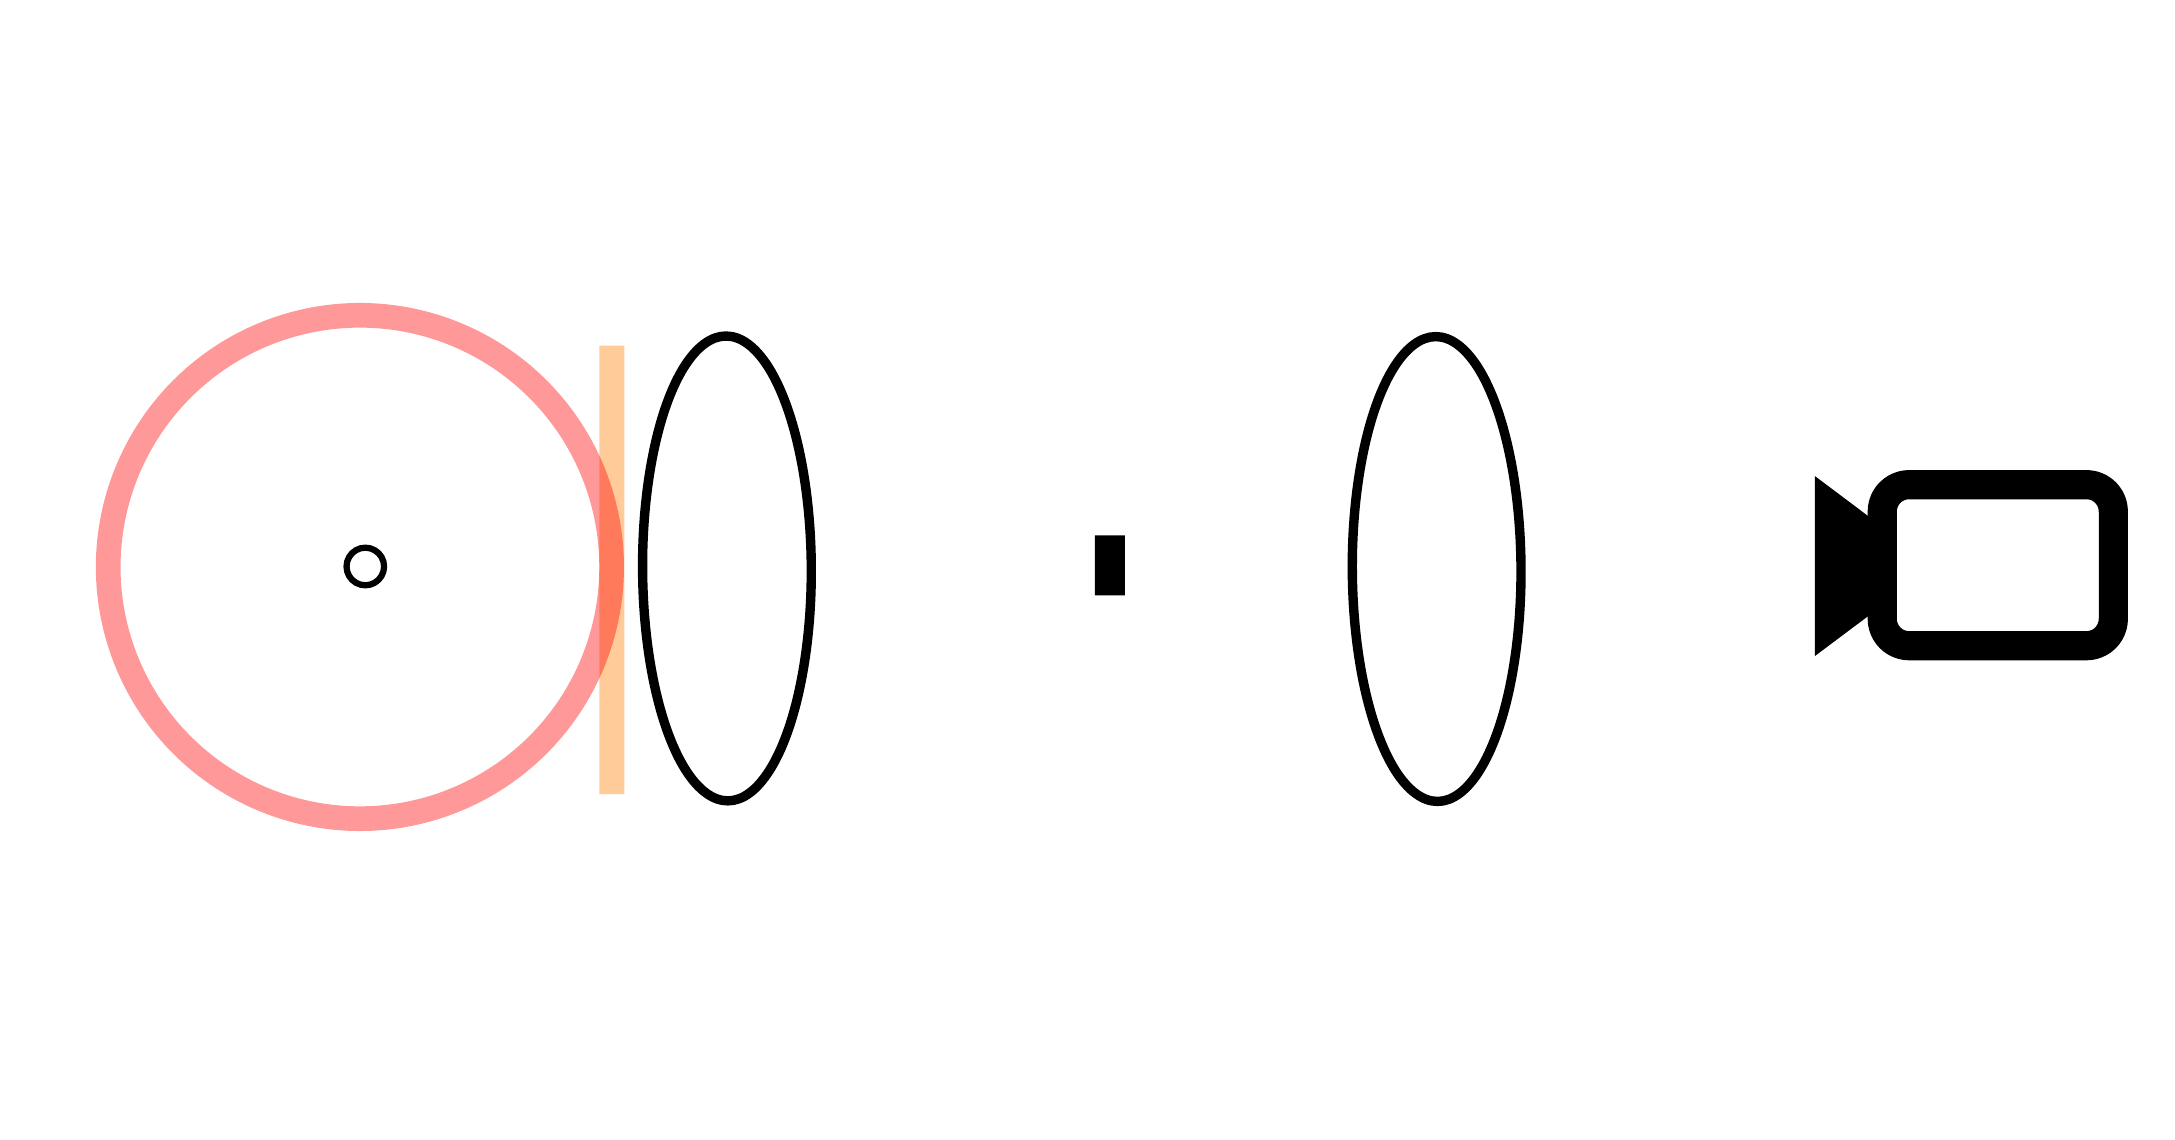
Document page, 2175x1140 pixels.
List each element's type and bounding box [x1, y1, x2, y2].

text_box [1882, 484, 2114, 646]
text_box [642, 336, 812, 801]
text_box [1814, 476, 1875, 657]
text_box [95, 302, 624, 832]
text_box [1094, 535, 1125, 596]
text_box [1352, 336, 1522, 802]
